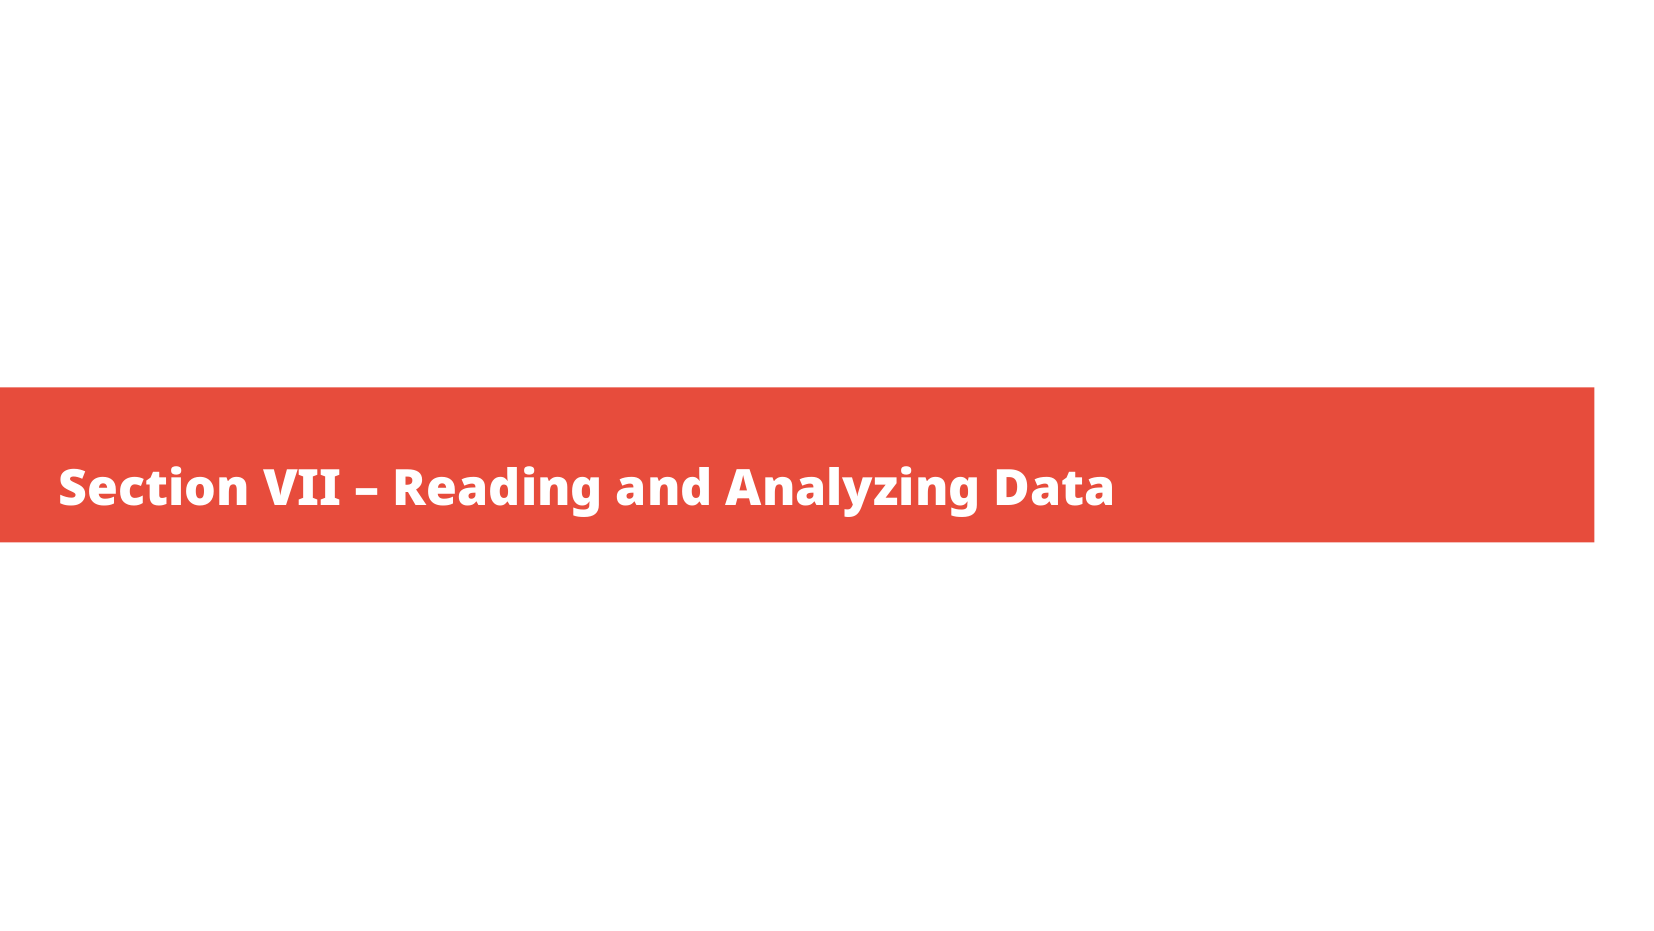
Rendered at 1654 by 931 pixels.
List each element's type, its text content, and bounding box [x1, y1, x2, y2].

title Section VII – Reading and Analyzing Data [58, 409, 1595, 521]
